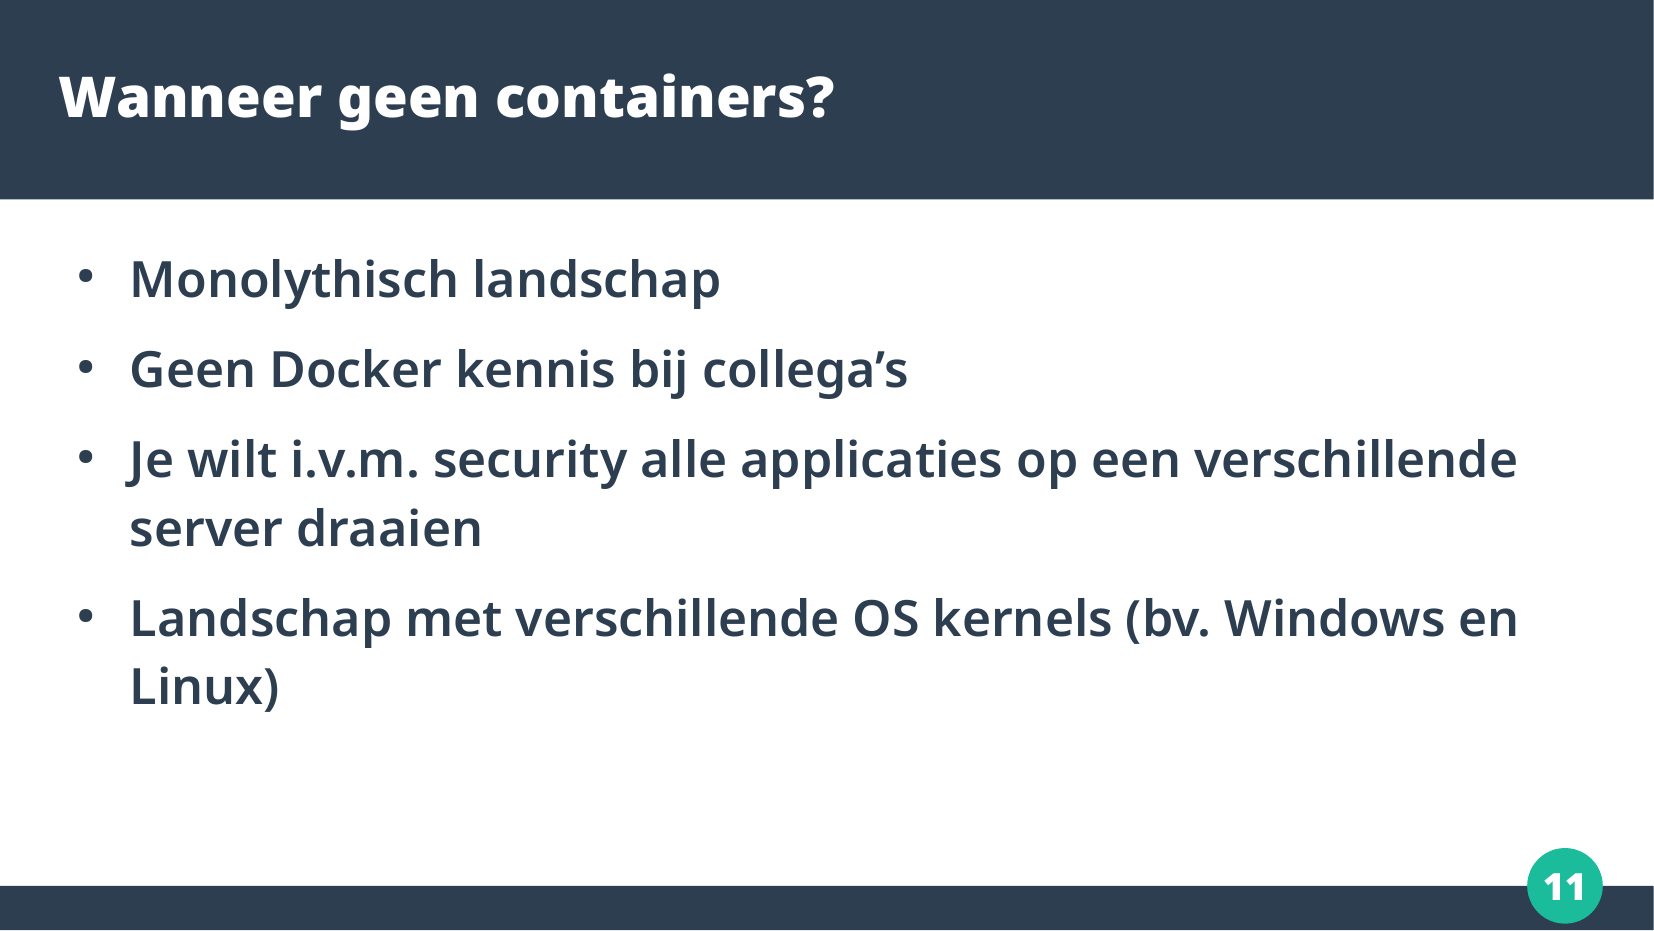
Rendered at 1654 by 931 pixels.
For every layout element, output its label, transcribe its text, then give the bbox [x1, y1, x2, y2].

list Monolythisch landschap Geen Docker kennis bij collega’s Je wilt i.v.m. security alle applicaties op een verschillende server draaien Landschap met verschillende OS kernels (bv. Windows en Linux) [59, 243, 1595, 864]
title Wanneer geen containers? [59, 37, 1595, 156]
